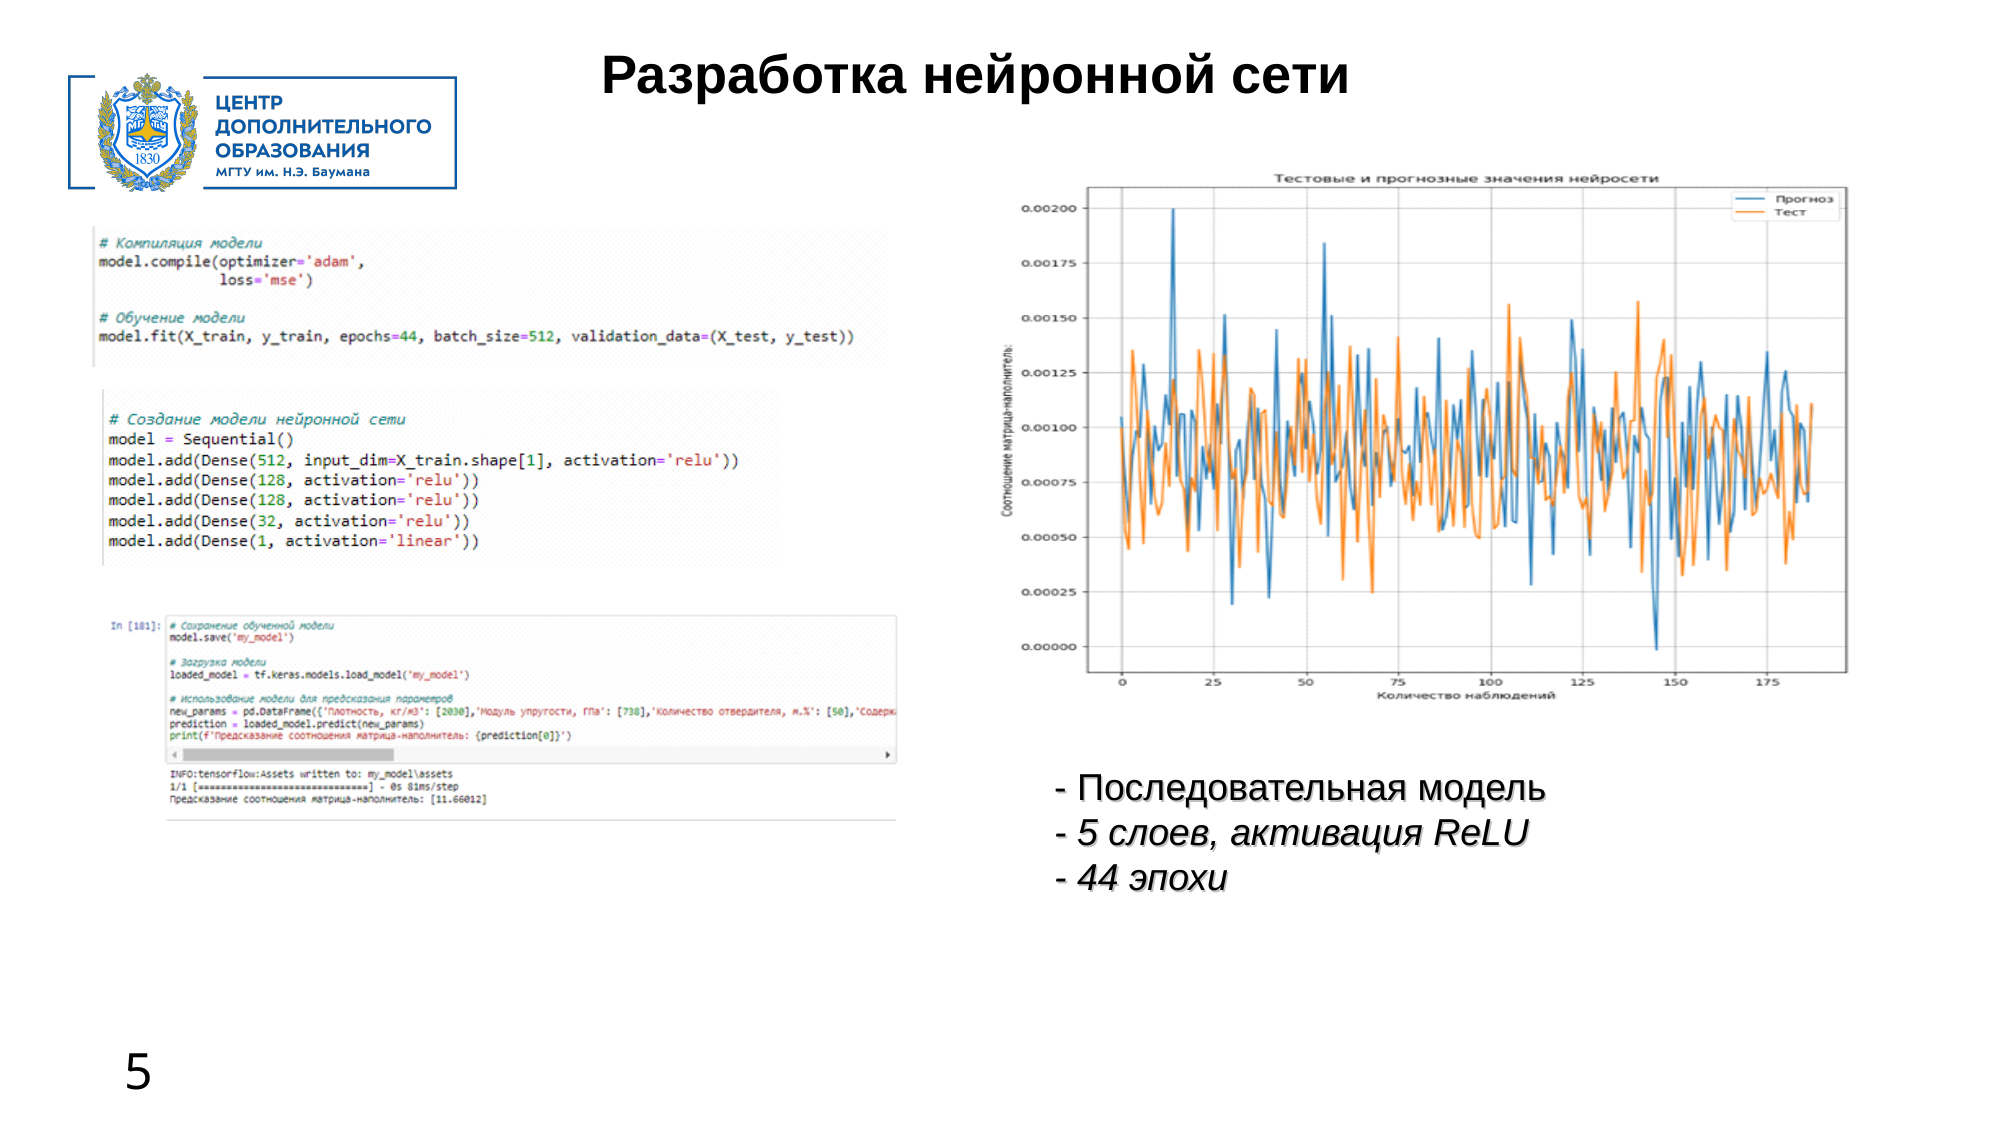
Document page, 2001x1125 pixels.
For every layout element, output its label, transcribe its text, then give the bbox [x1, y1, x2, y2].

picture [82, 226, 889, 367]
slide_number <номер> [109, 1043, 248, 1104]
picture [94, 614, 900, 821]
title Разработка нейронной сети [24, 21, 1929, 123]
picture [944, 165, 1927, 709]
picture [73, 389, 780, 566]
text_box - Последовательная модель - 5 слоев, активация ReLU - 44 эпохи [1039, 755, 1728, 941]
picture [68, 123, 457, 192]
